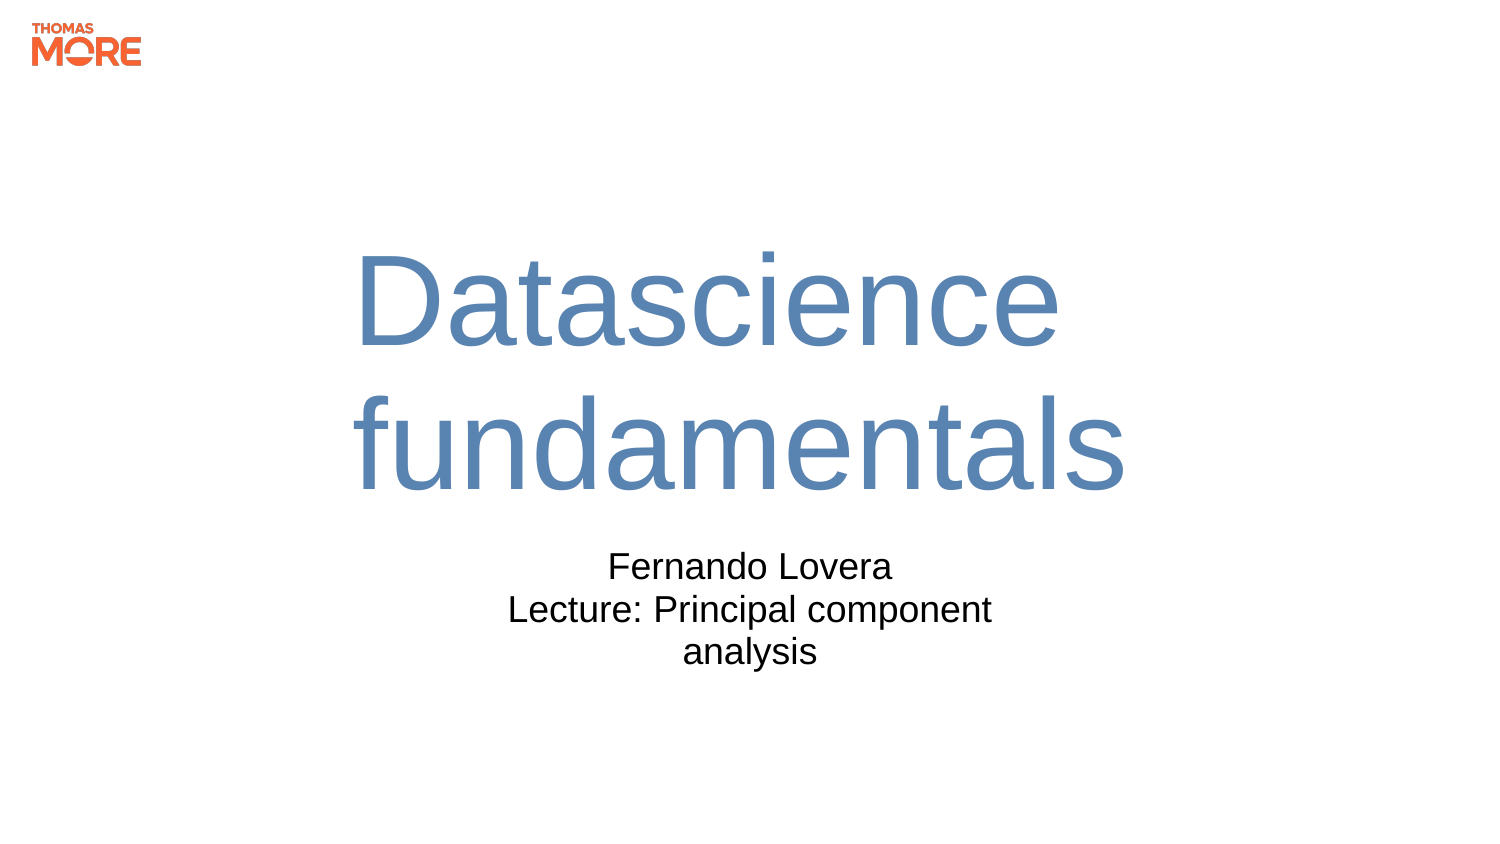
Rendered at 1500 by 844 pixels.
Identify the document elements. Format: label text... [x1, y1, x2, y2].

text_box Datascience fundamentals [337, 221, 1163, 526]
text_box Fernando Lovera Lecture: Principal component analysis [450, 538, 1051, 680]
picture [22, 13, 151, 76]
